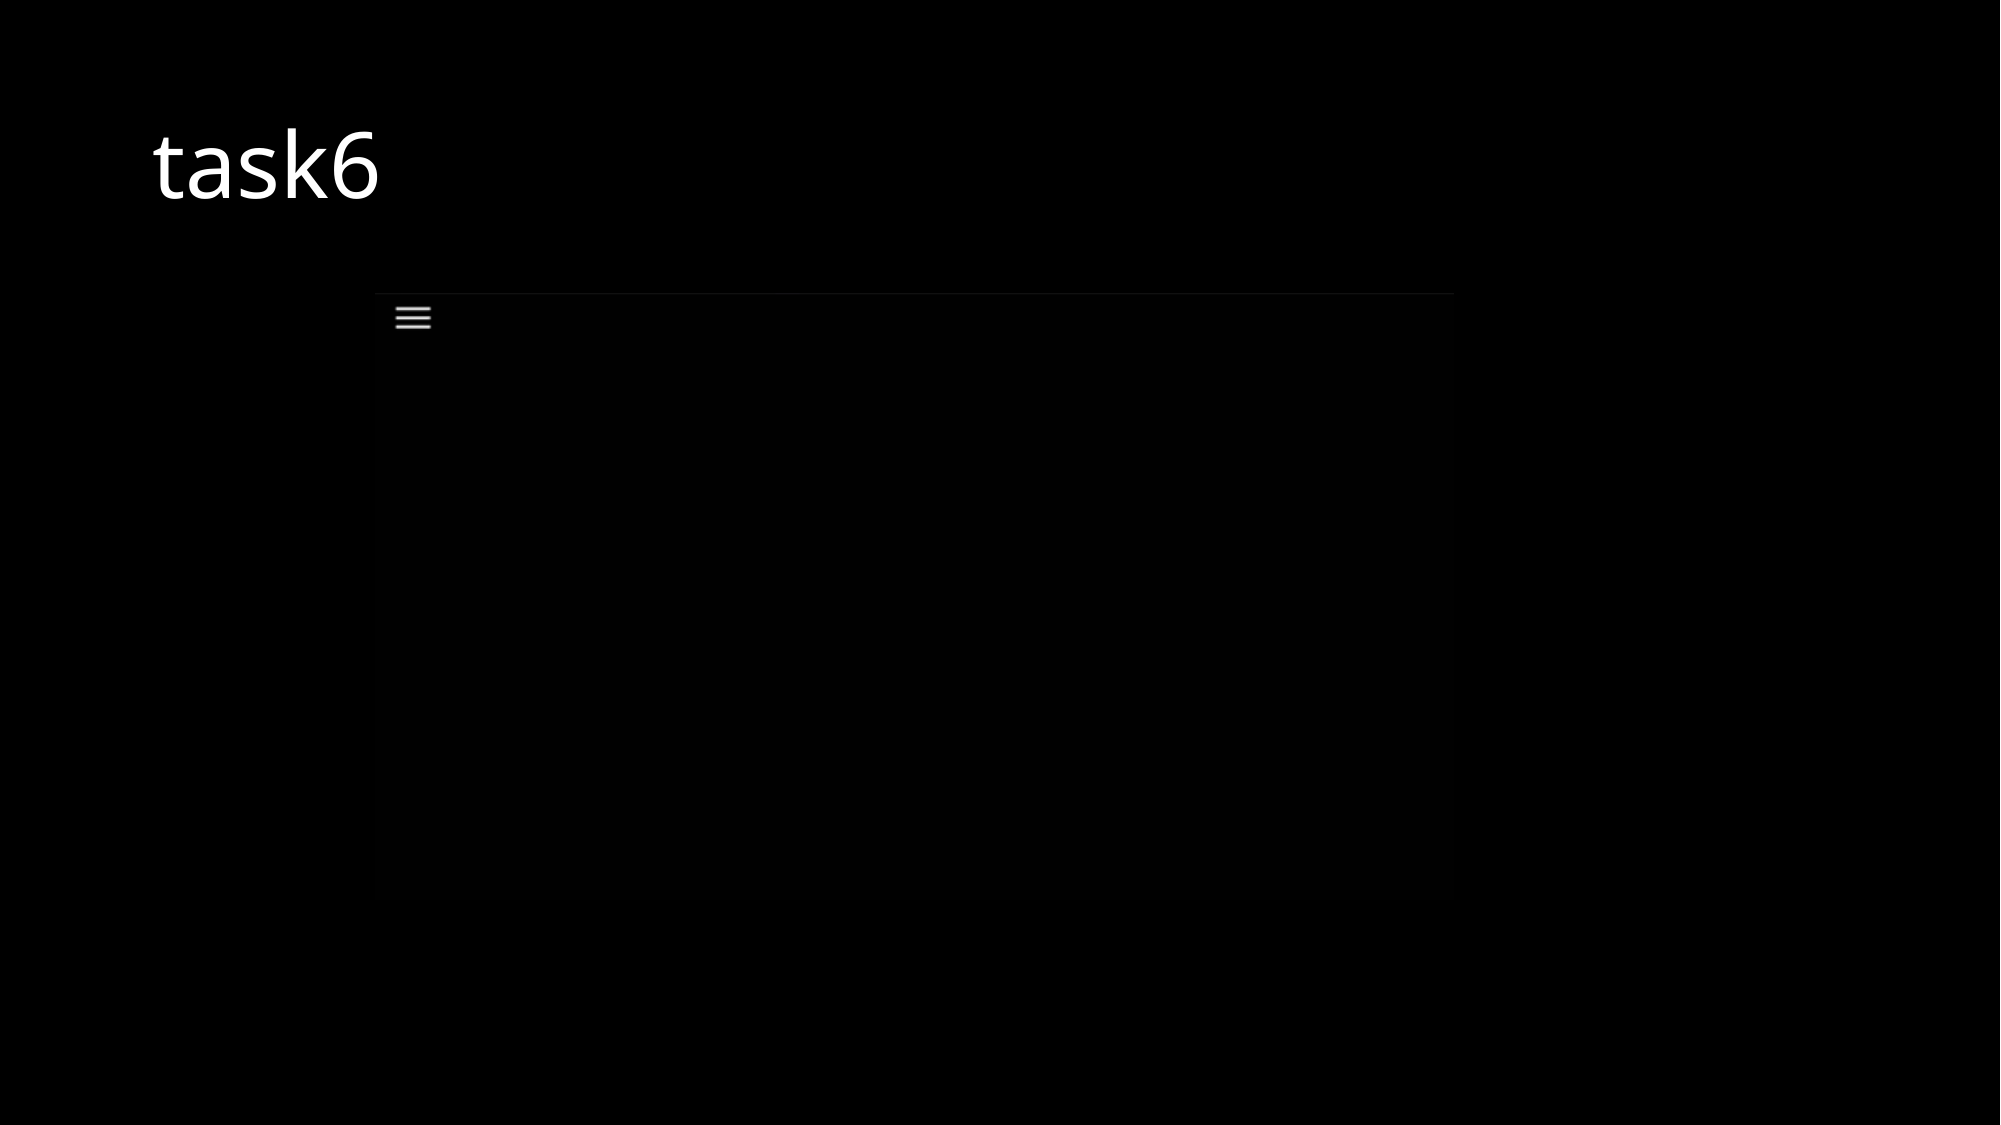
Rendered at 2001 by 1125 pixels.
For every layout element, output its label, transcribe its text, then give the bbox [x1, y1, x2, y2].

title task6 [137, 59, 1863, 278]
picture [375, 293, 1454, 901]
